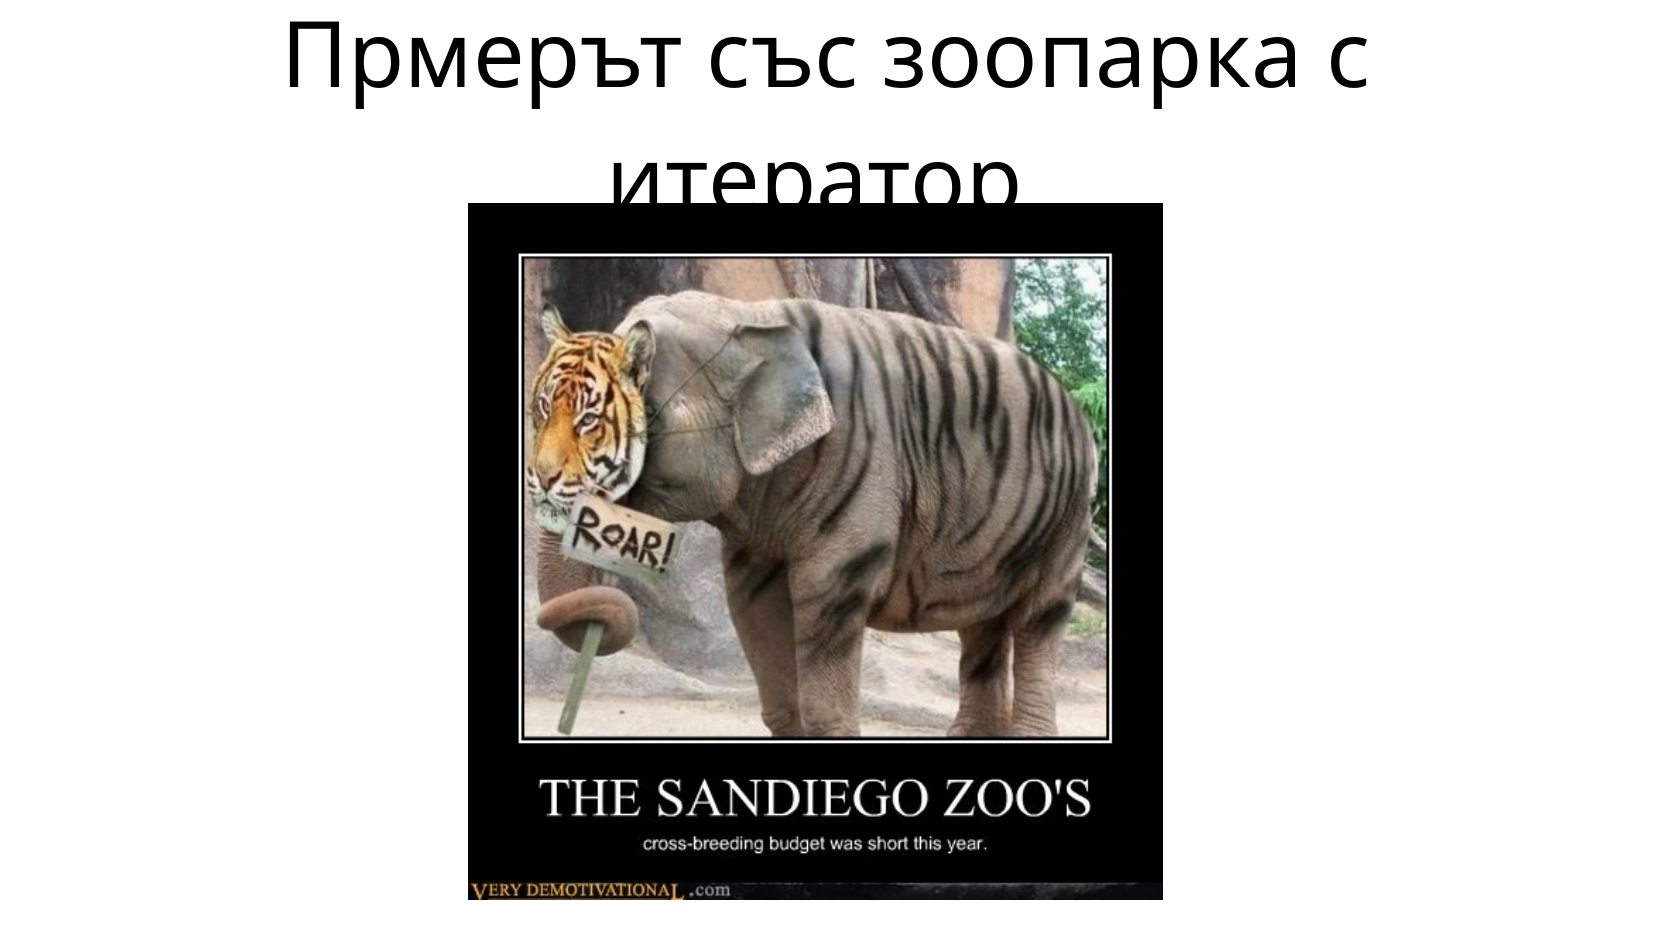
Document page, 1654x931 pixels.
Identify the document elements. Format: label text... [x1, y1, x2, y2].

picture [468, 203, 1163, 901]
title Прмерът със зоопарка с итератор [82, 37, 1571, 193]
